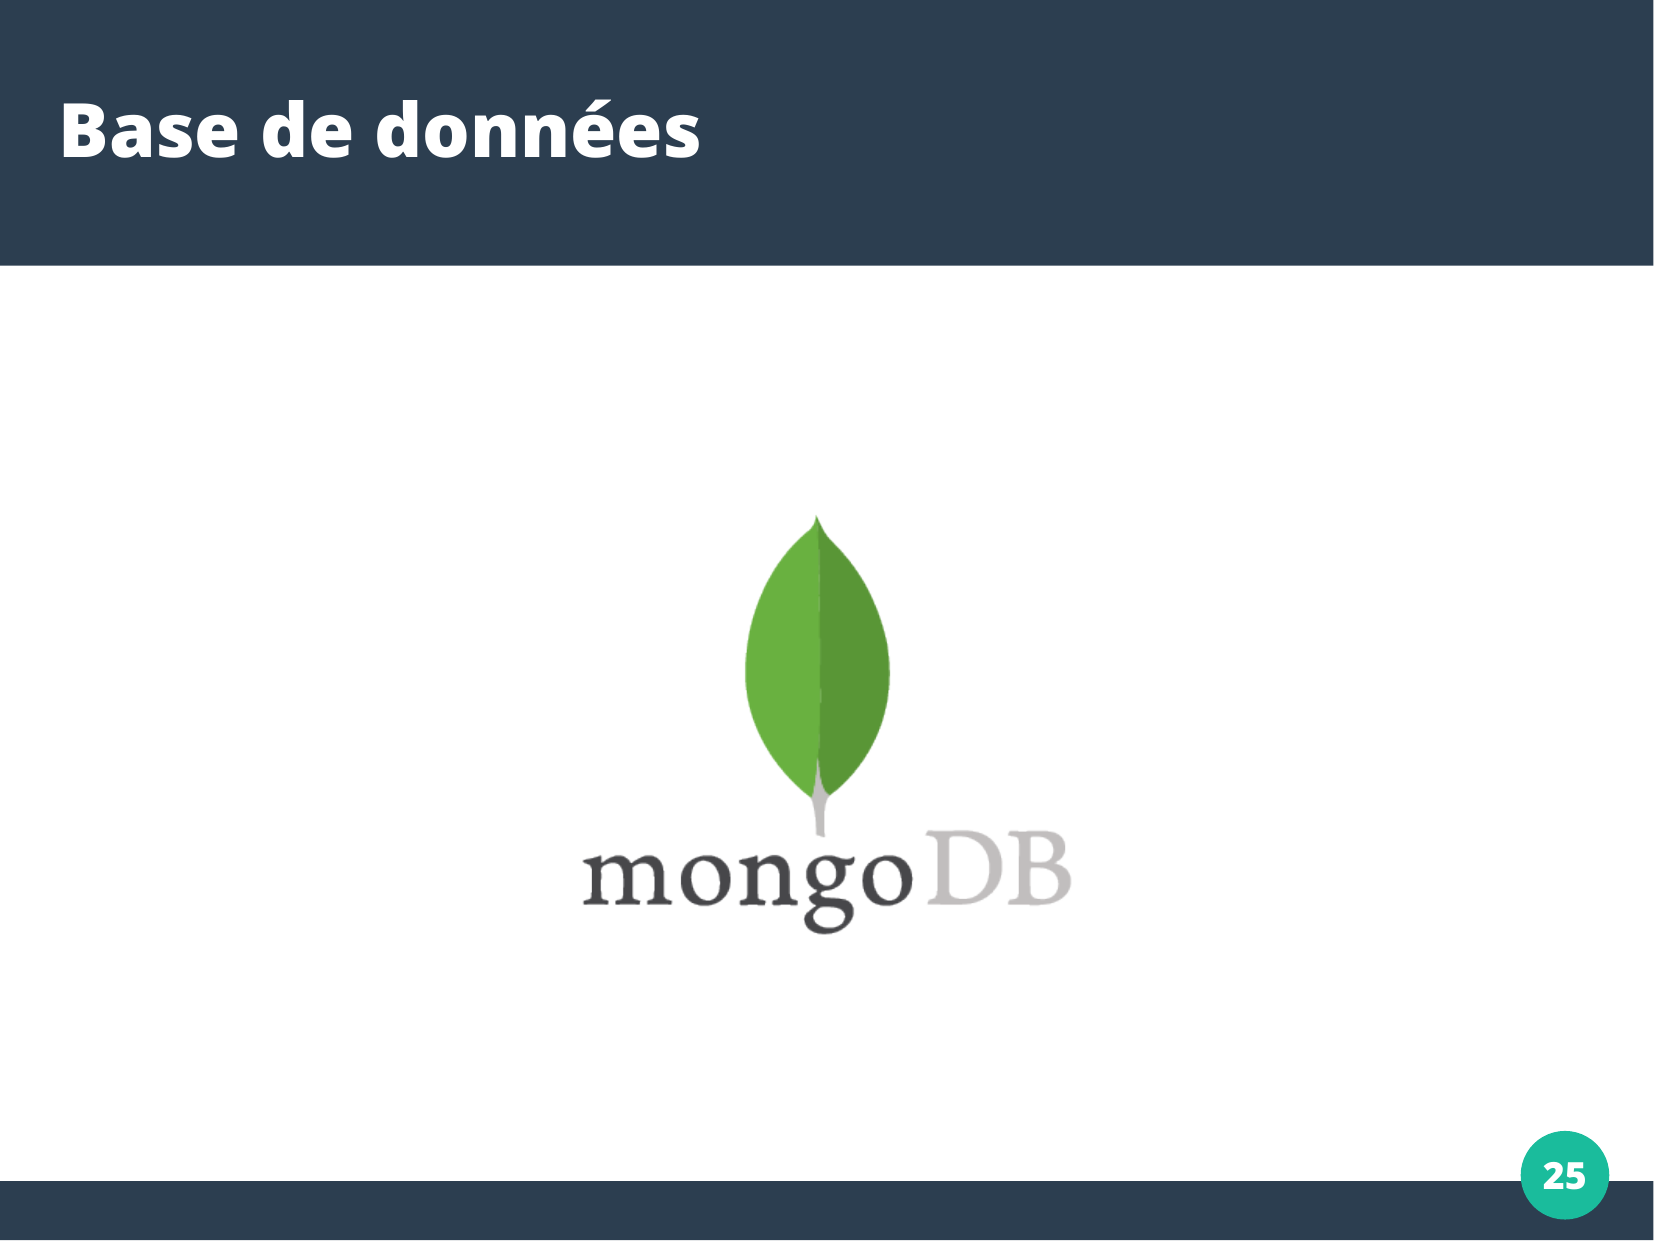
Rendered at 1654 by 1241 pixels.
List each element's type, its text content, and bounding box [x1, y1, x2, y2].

picture [495, 374, 1147, 1029]
title Base de données [59, 49, 1595, 207]
